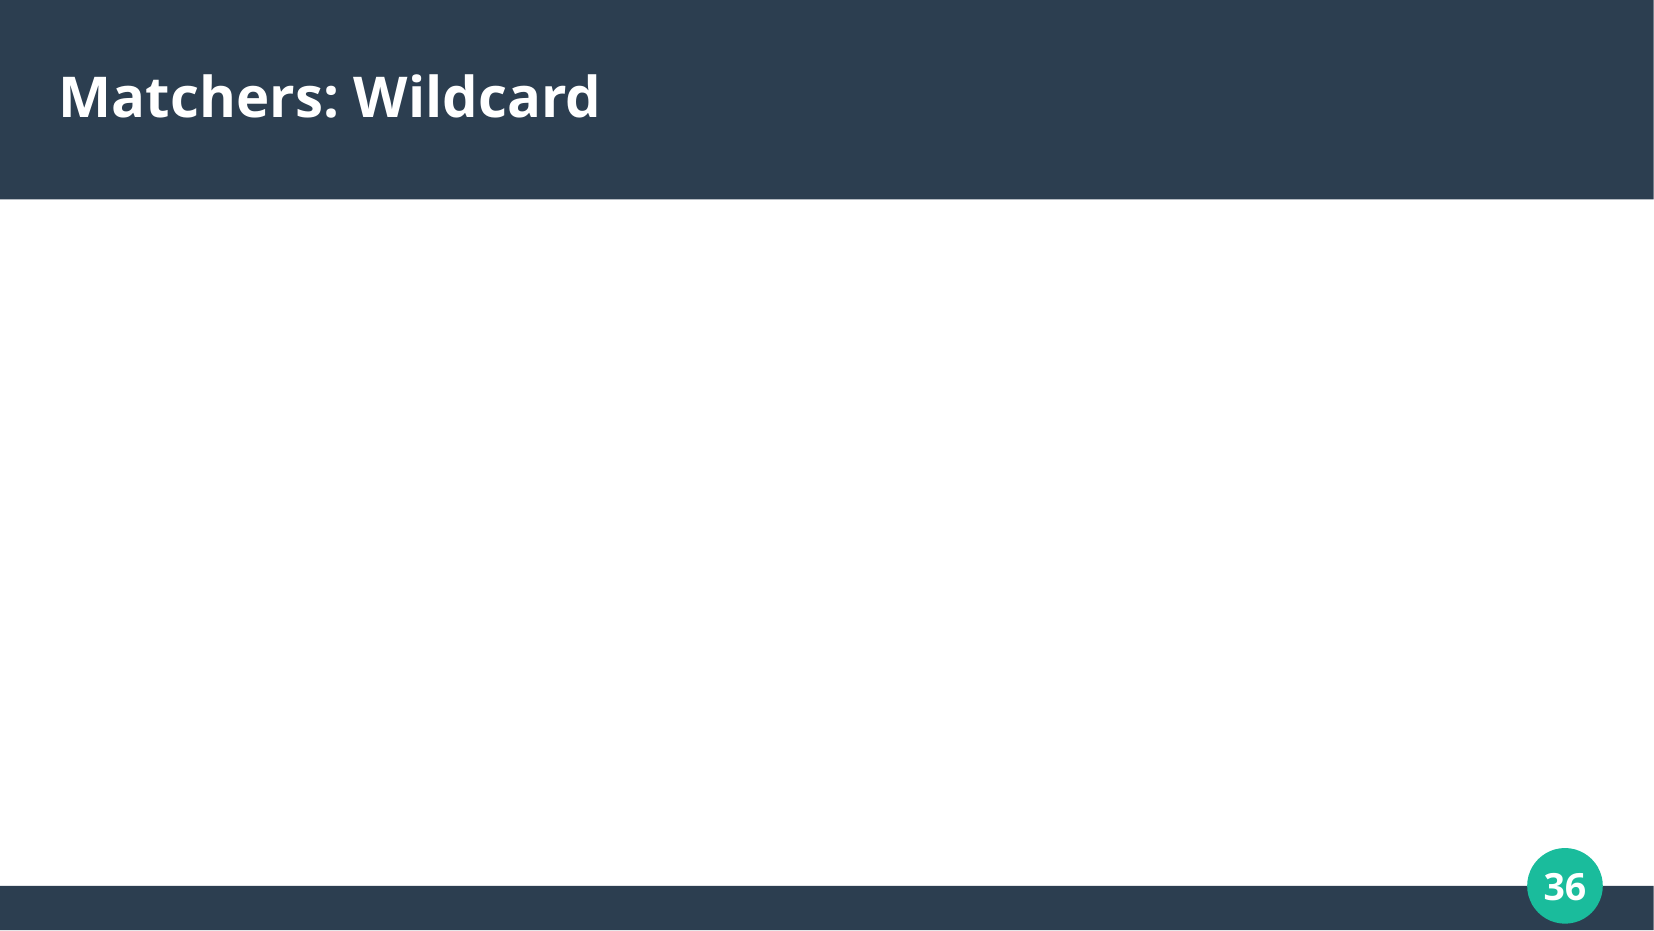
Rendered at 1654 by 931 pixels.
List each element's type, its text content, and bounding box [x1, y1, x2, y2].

title Matchers: Wildcard [59, 37, 1595, 155]
